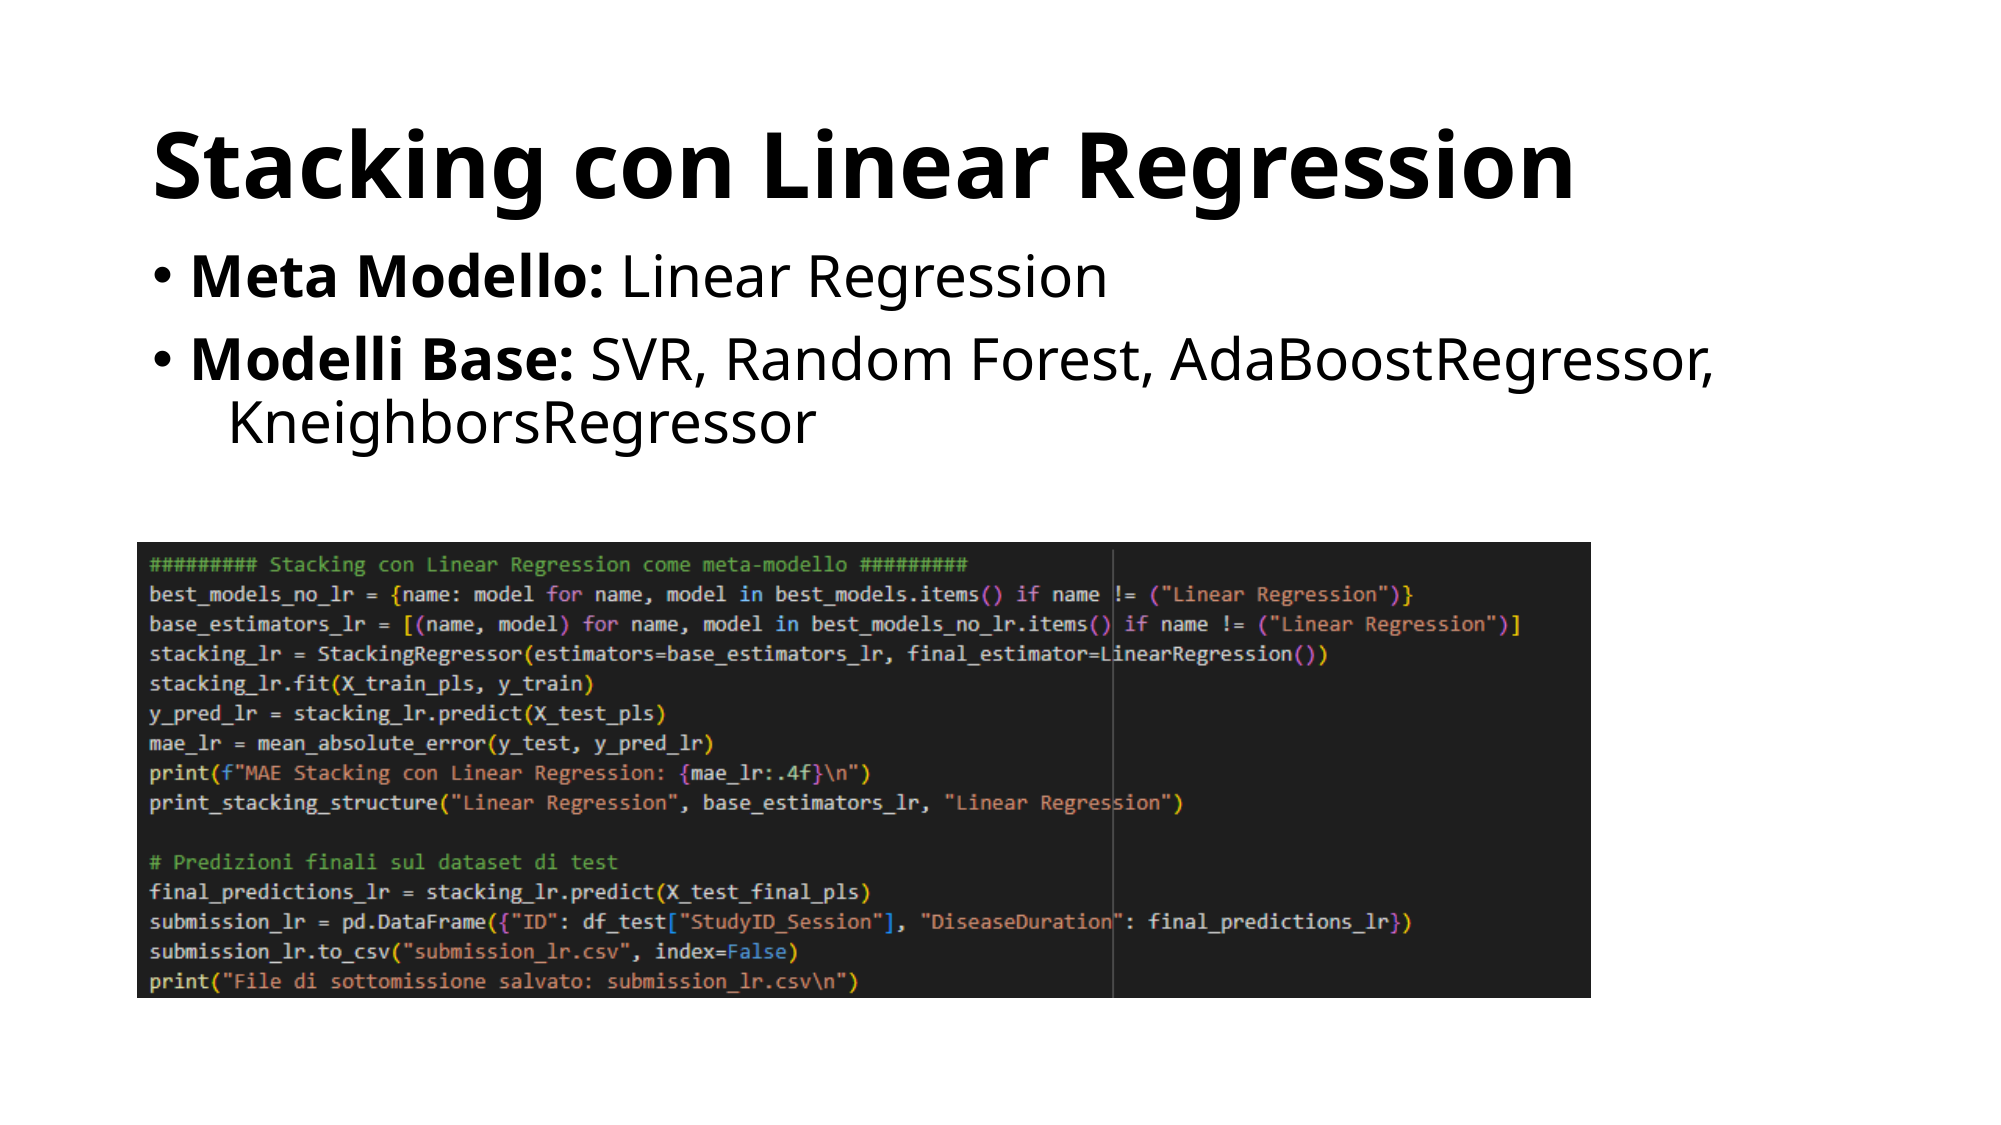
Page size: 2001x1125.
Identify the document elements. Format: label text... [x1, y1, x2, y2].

list Meta Modello: Linear Regression Modelli Base: SVR, Random Forest, AdaBoostRegressor, KneighborsRegressor [137, 239, 1863, 954]
title Stacking con Linear Regression [137, 59, 1863, 239]
picture [137, 954, 1591, 998]
